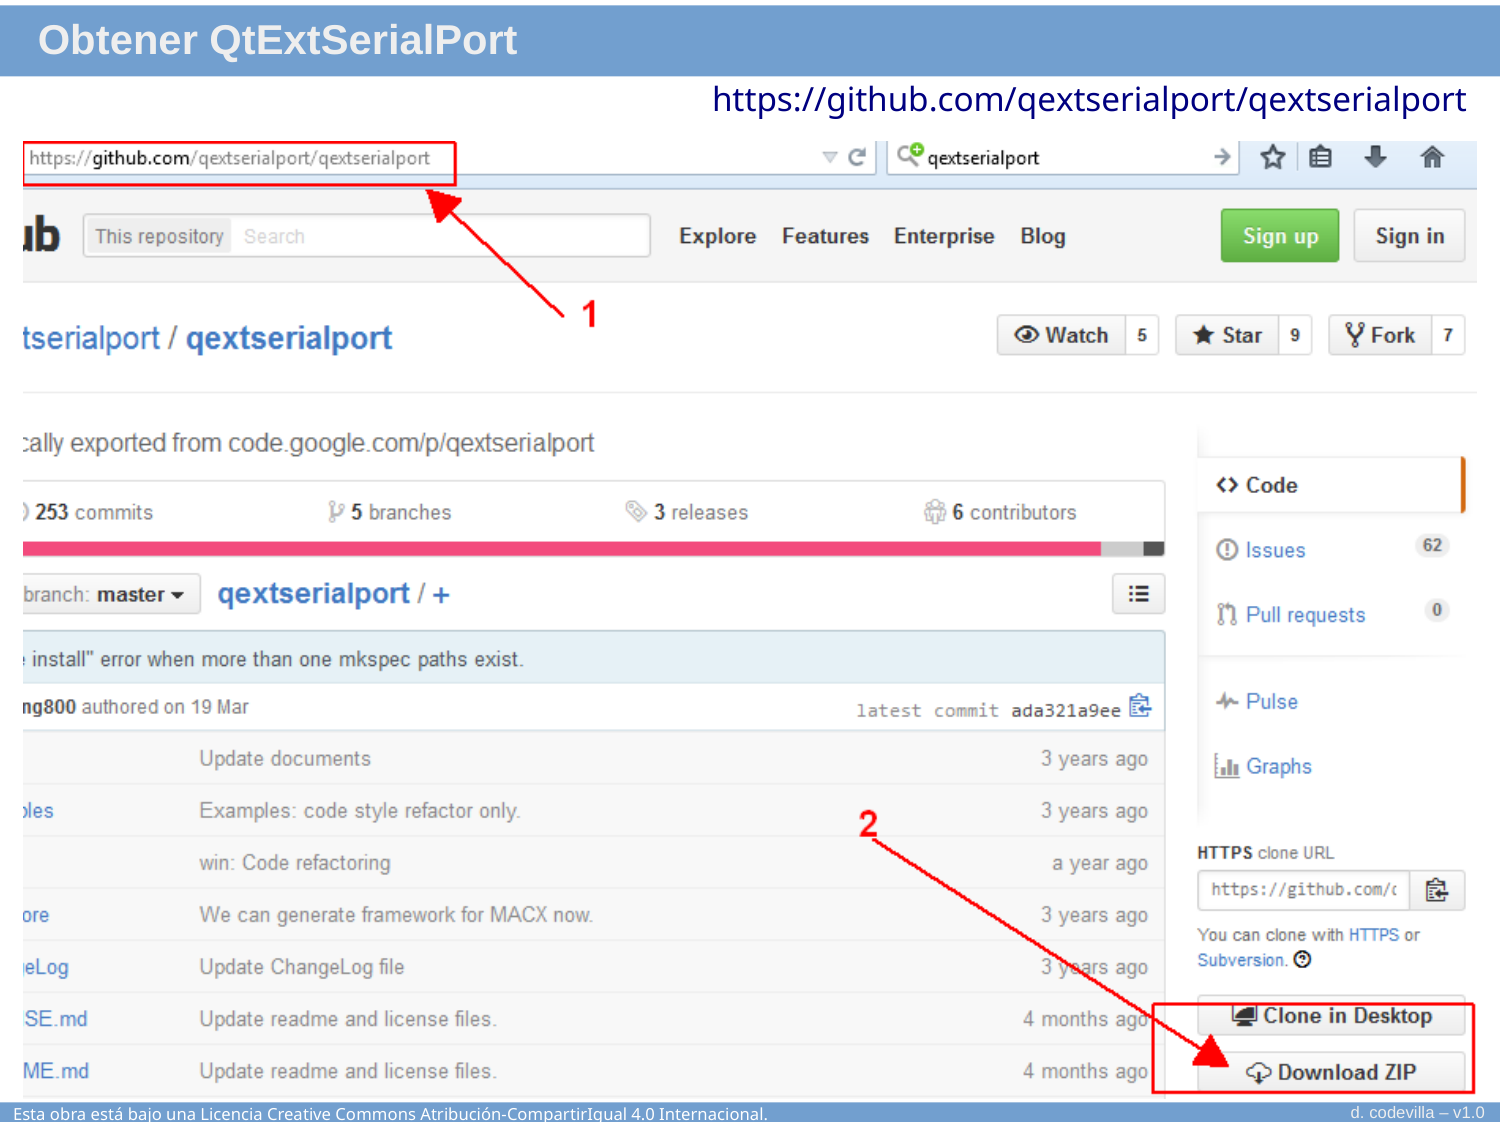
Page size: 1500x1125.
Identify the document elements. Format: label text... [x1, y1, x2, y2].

text_box https://github.com/qextserialport/qextserialport [602, 70, 1483, 131]
picture [23, 141, 1477, 1099]
text_box Obtener QtExtSerialPort [23, 5, 534, 72]
